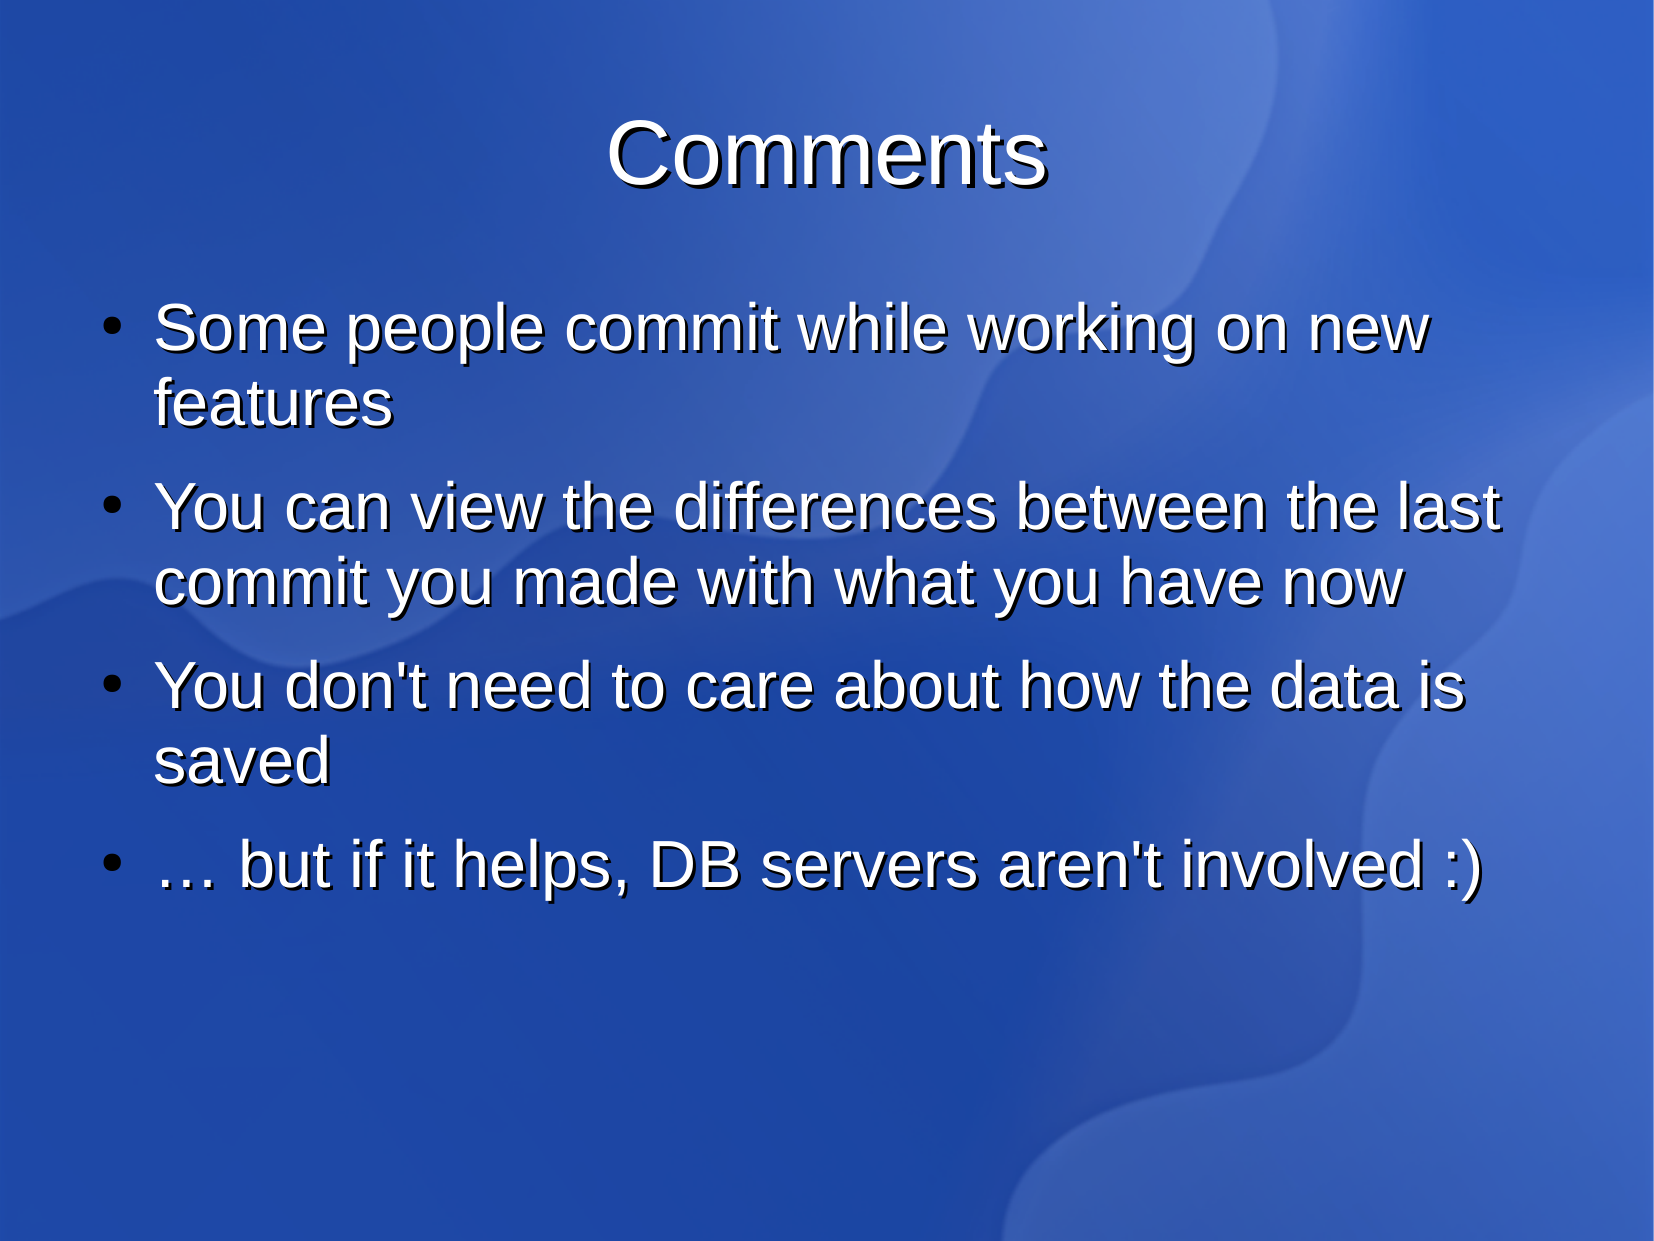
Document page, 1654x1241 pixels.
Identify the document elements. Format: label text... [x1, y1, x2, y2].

title Comments [82, 56, 1571, 250]
picture [0, 0, 1654, 1241]
list Some people commit while working on new features You can view the differences between the last commit you made with what you have now You don't need to care about how the data is saved … but if it helps, DB servers aren't involved :) [82, 290, 1571, 1094]
